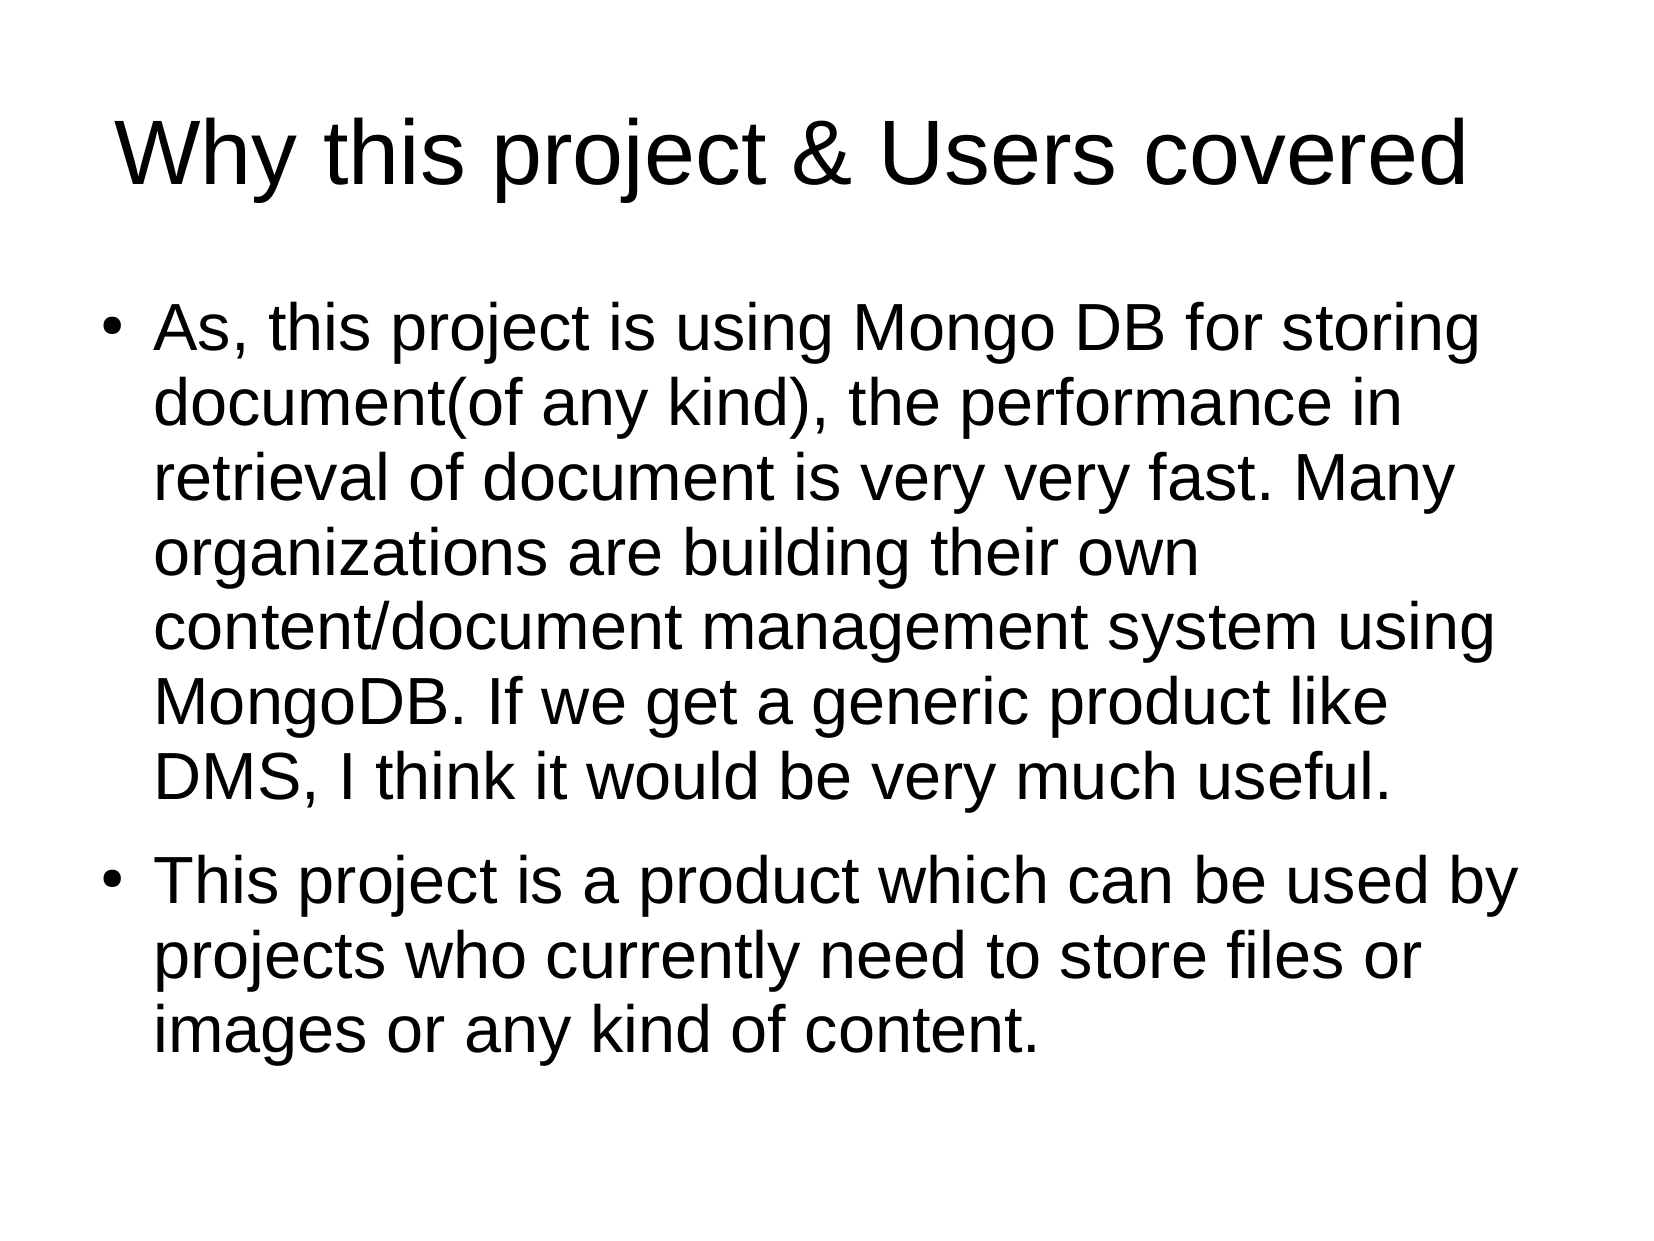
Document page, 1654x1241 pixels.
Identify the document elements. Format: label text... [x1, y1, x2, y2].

list As, this project is using Mongo DB for storing document(of any kind), the performance in retrieval of document is very very fast. Many organizations are building their own content/document management system using MongoDB. If we get a generic product like DMS, I think it would be very much useful. This project is a product which can be used by projects who currently need to store files or images or any kind of content. [82, 290, 1571, 1172]
title Why this project & Users covered [82, 49, 1571, 257]
